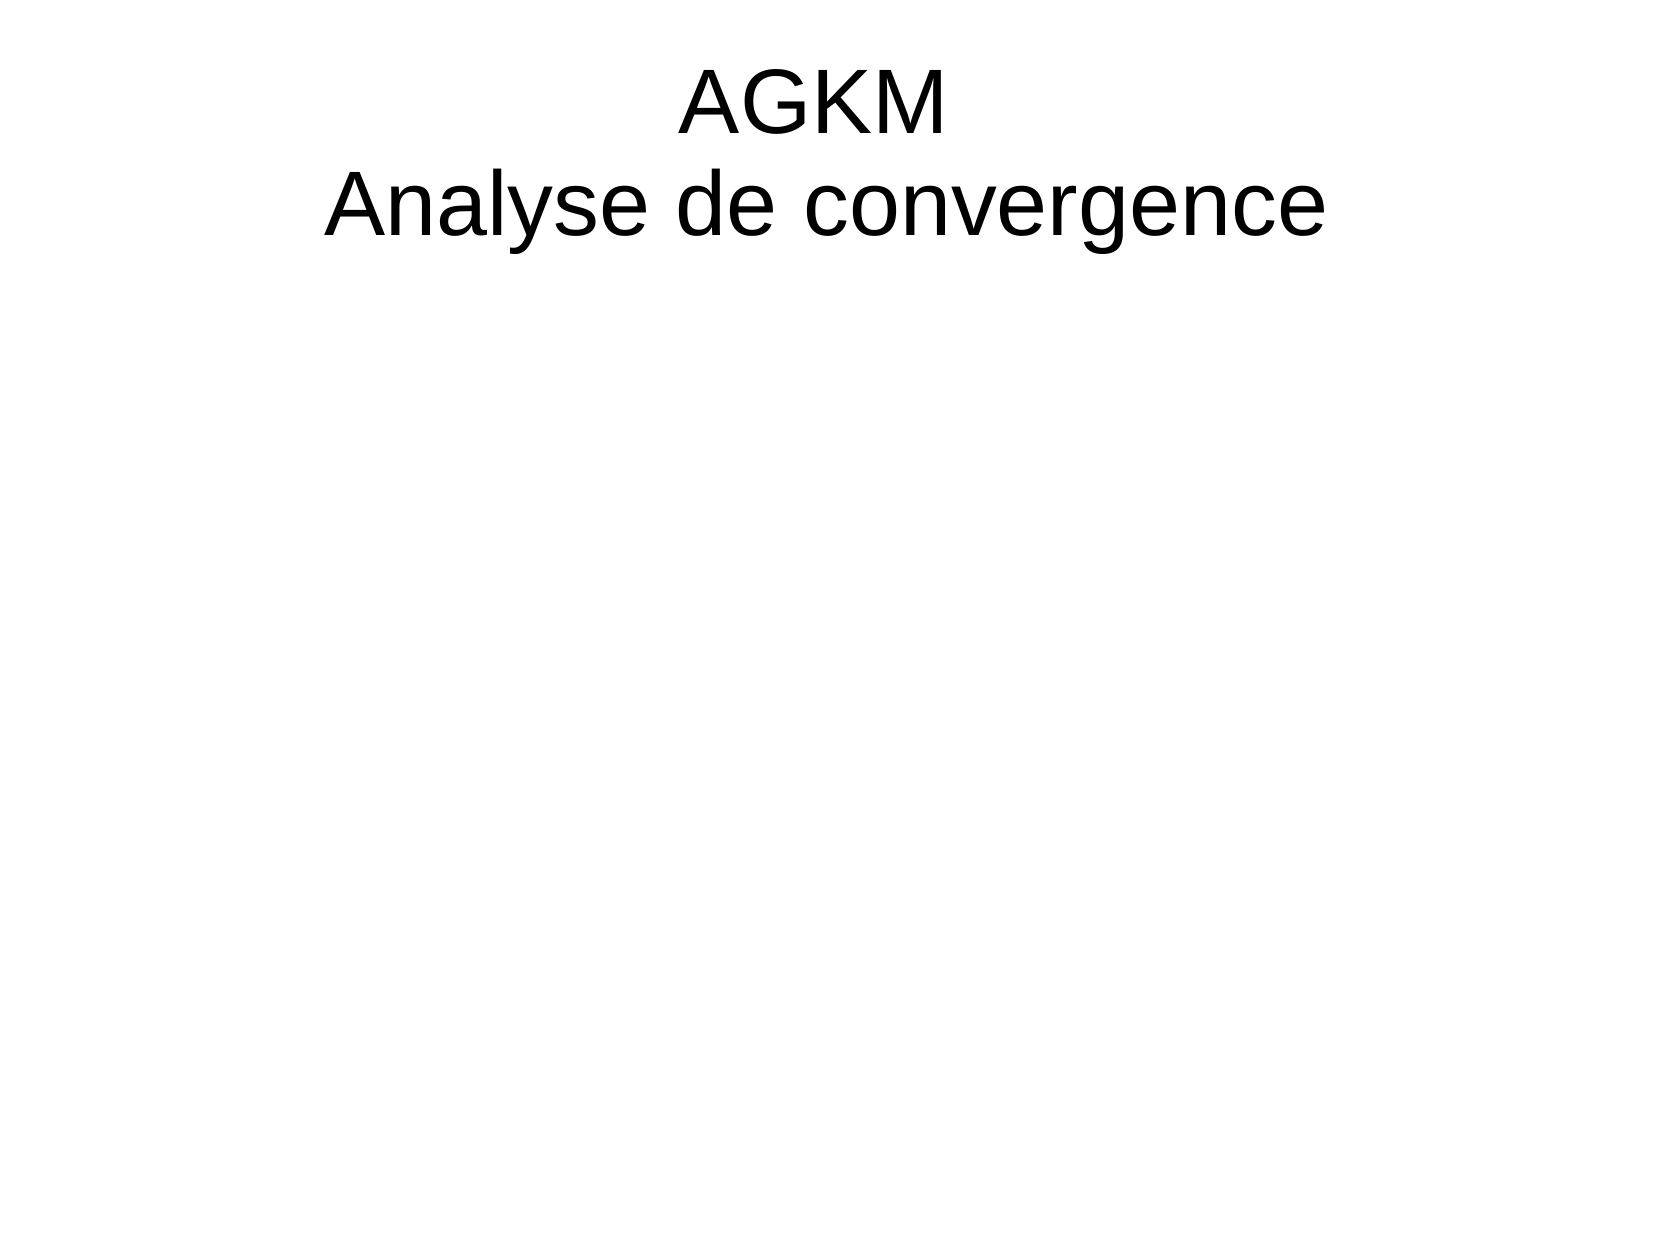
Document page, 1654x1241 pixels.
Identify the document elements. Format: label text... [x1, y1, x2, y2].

title AGKM Analyse de convergence [82, 49, 1571, 257]
